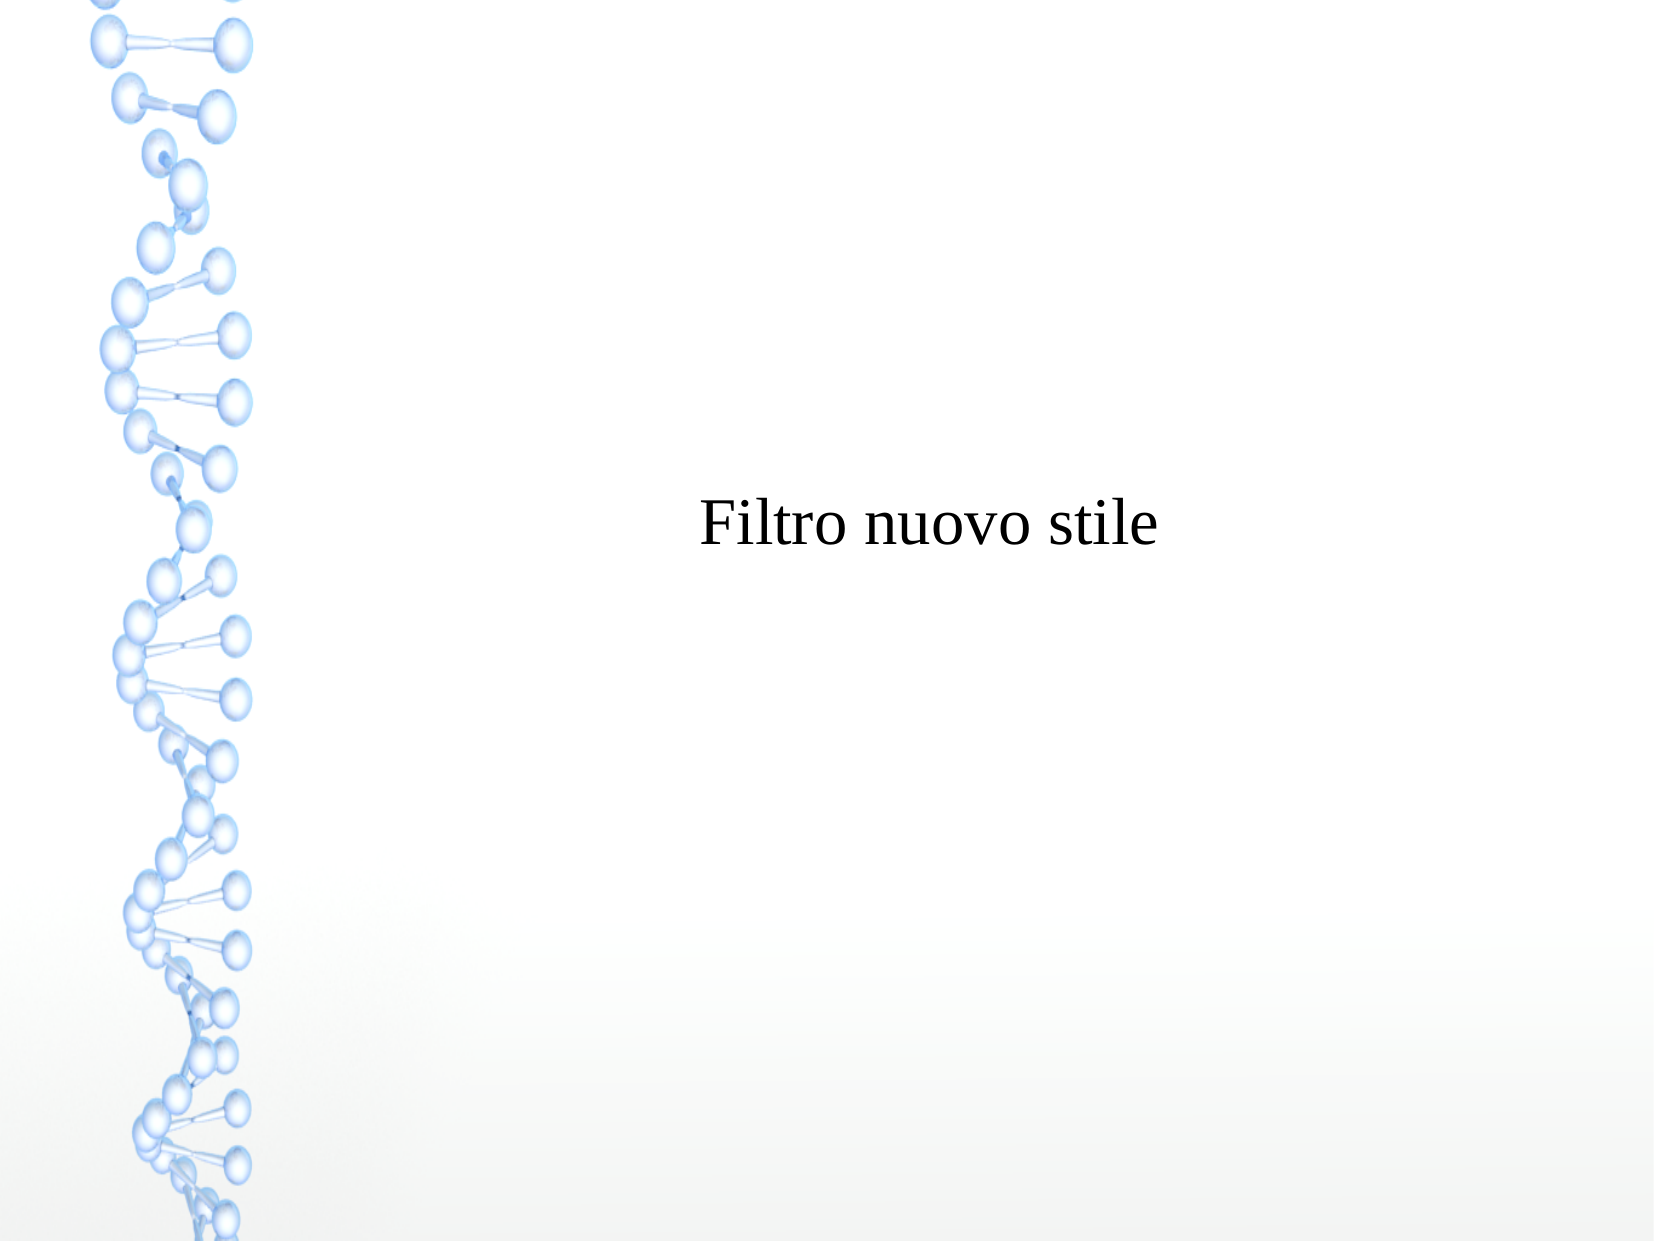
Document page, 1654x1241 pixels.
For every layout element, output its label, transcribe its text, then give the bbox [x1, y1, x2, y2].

subtitle Filtro nuovo stile [265, 47, 1595, 997]
picture [0, 0, 1654, 1241]
